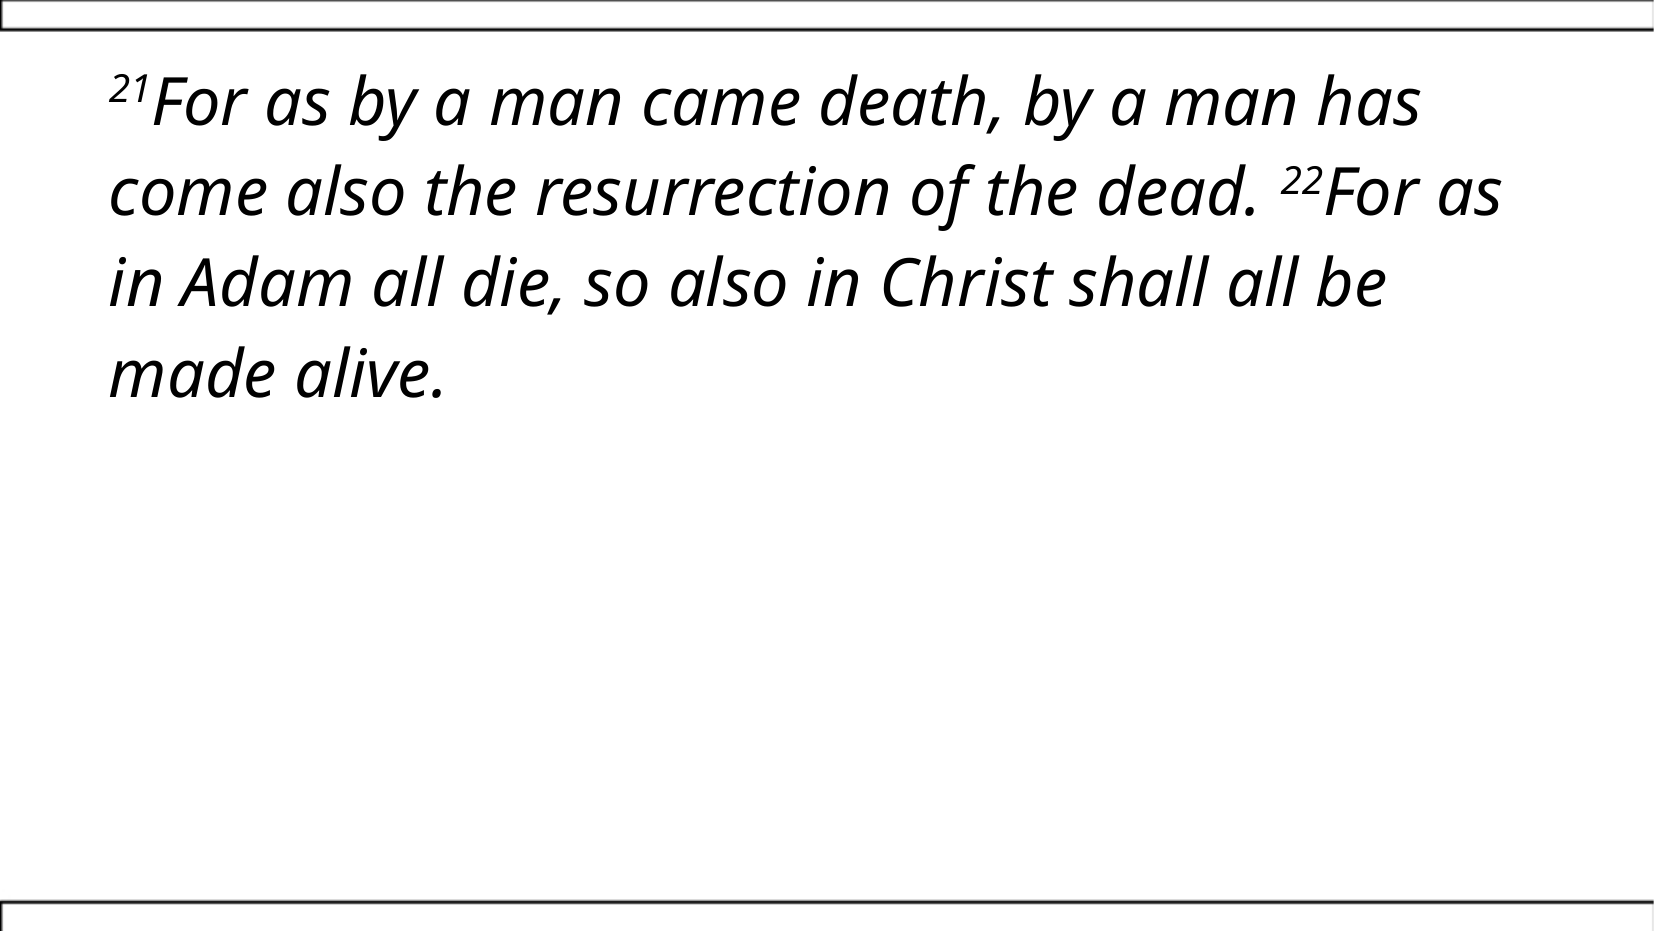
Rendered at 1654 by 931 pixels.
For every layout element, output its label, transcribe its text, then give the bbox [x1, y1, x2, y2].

picture [0, 0, 1654, 931]
text_box 21For as by a man came death, by a man has come also the resurrection of the dead. 22For as in Adam all die, so also in Christ shall all be made alive. [94, 46, 1550, 417]
